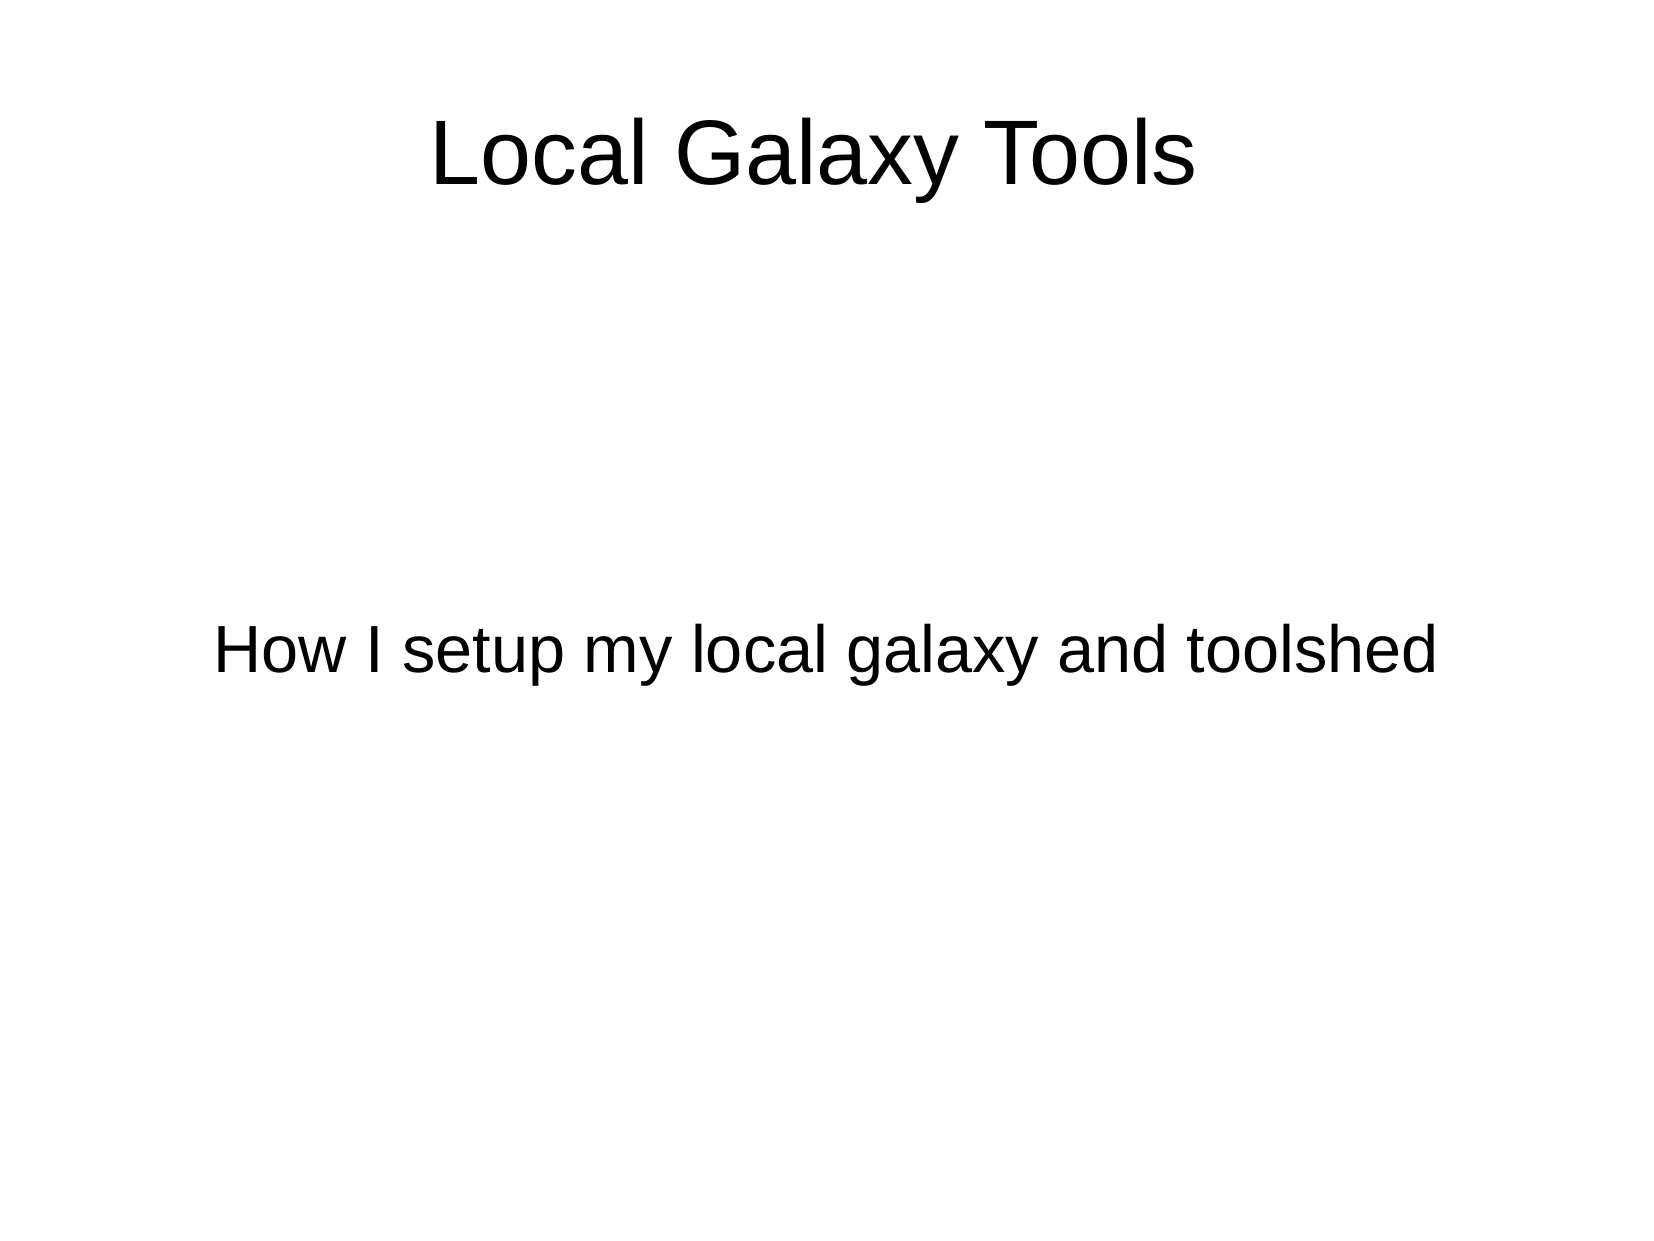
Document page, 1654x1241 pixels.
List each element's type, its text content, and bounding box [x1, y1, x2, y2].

subtitle How I setup my local galaxy and toolshed [82, 290, 1571, 1010]
title Local Galaxy Tools [82, 49, 1571, 257]
